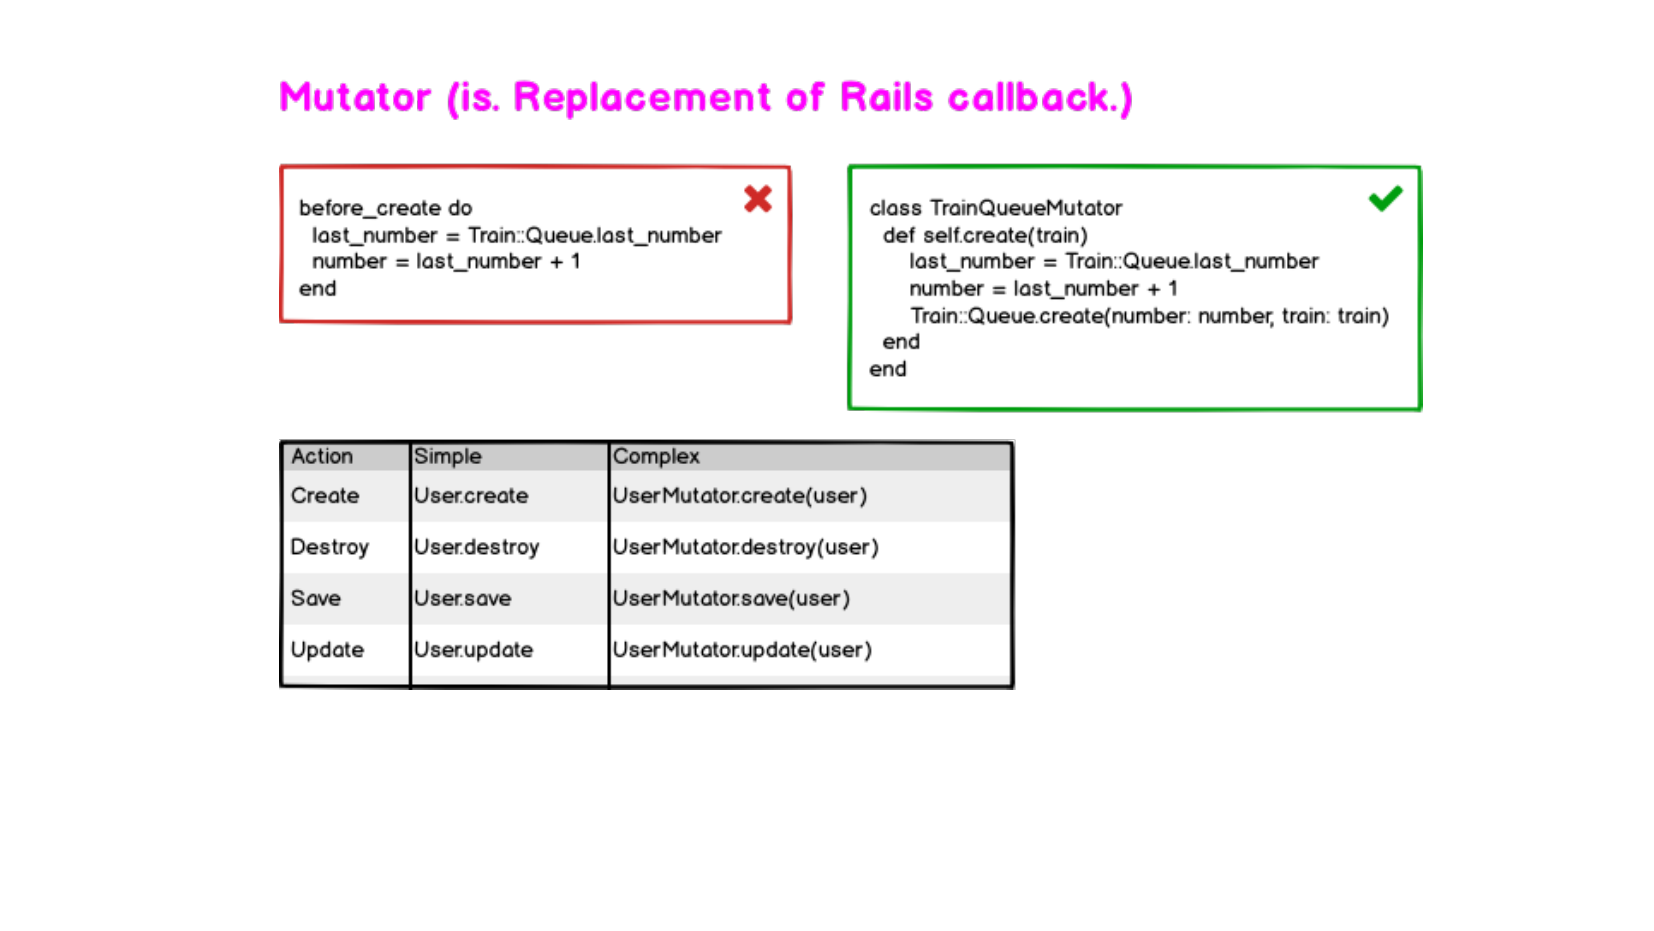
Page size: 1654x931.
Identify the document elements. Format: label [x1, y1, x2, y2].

picture [279, 77, 1423, 691]
